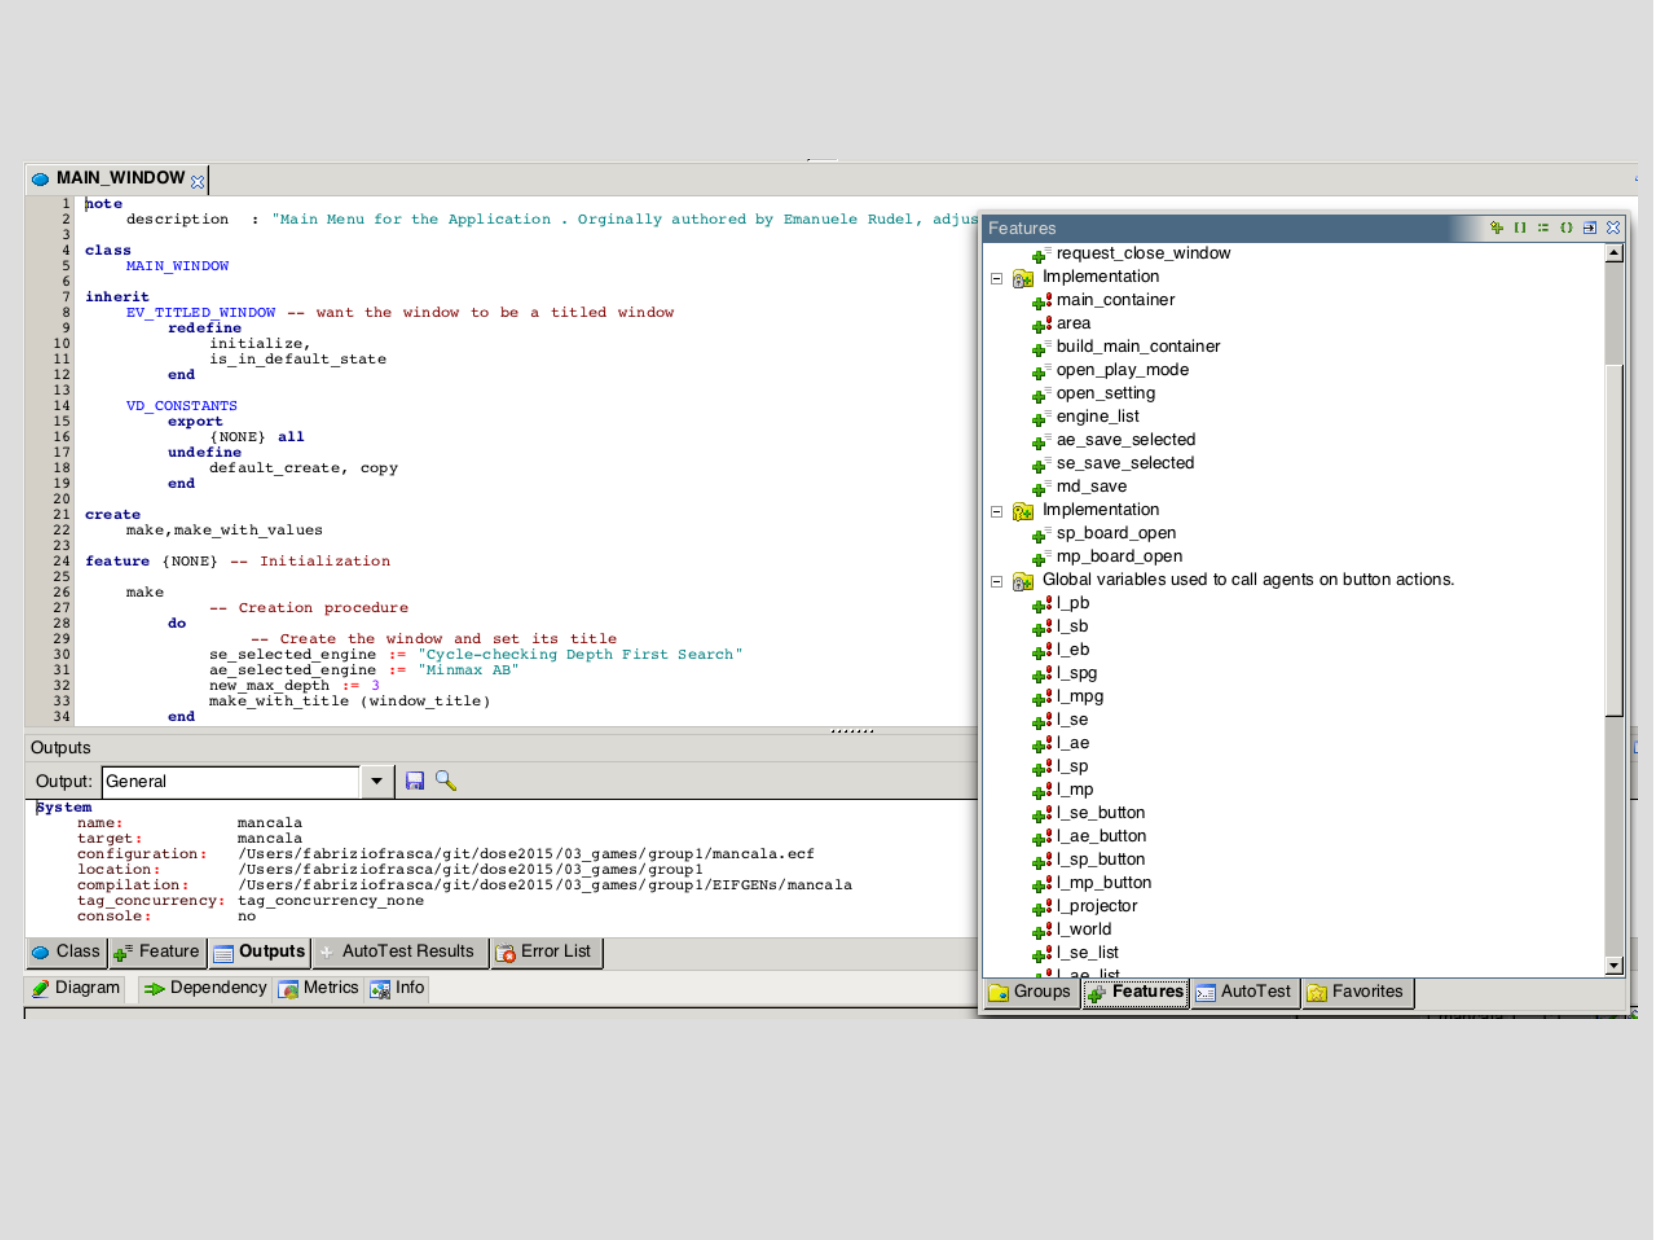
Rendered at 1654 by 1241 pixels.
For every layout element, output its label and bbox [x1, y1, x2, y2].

picture [23, 159, 1638, 1019]
